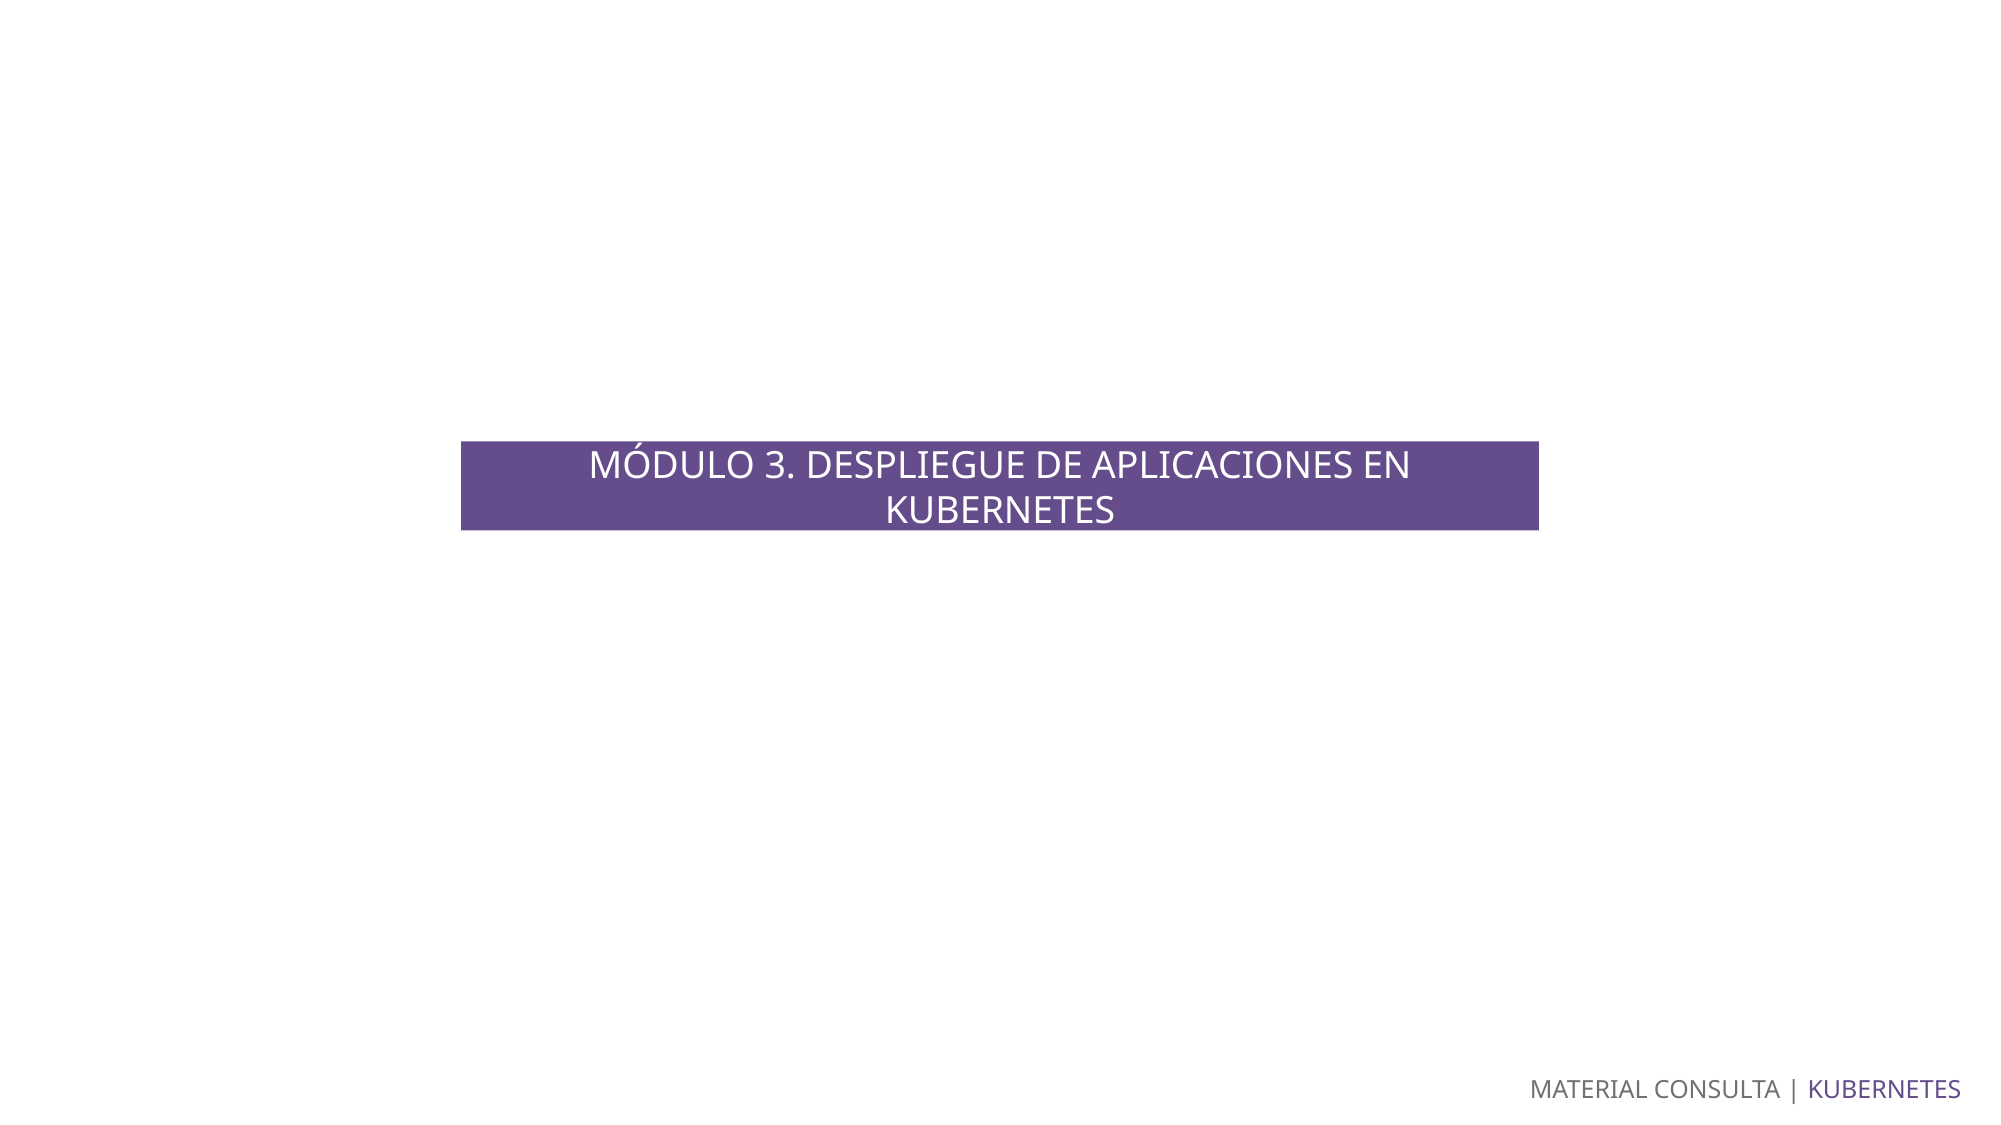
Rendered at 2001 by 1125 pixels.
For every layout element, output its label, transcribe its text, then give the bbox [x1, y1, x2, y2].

text_box MATERIAL CONSULTA | KUBERNETES [1331, 1069, 1977, 1125]
text_box MÓDULO 3. DESPLIEGUE DE APLICACIONES EN KUBERNETES [461, 441, 1539, 531]
